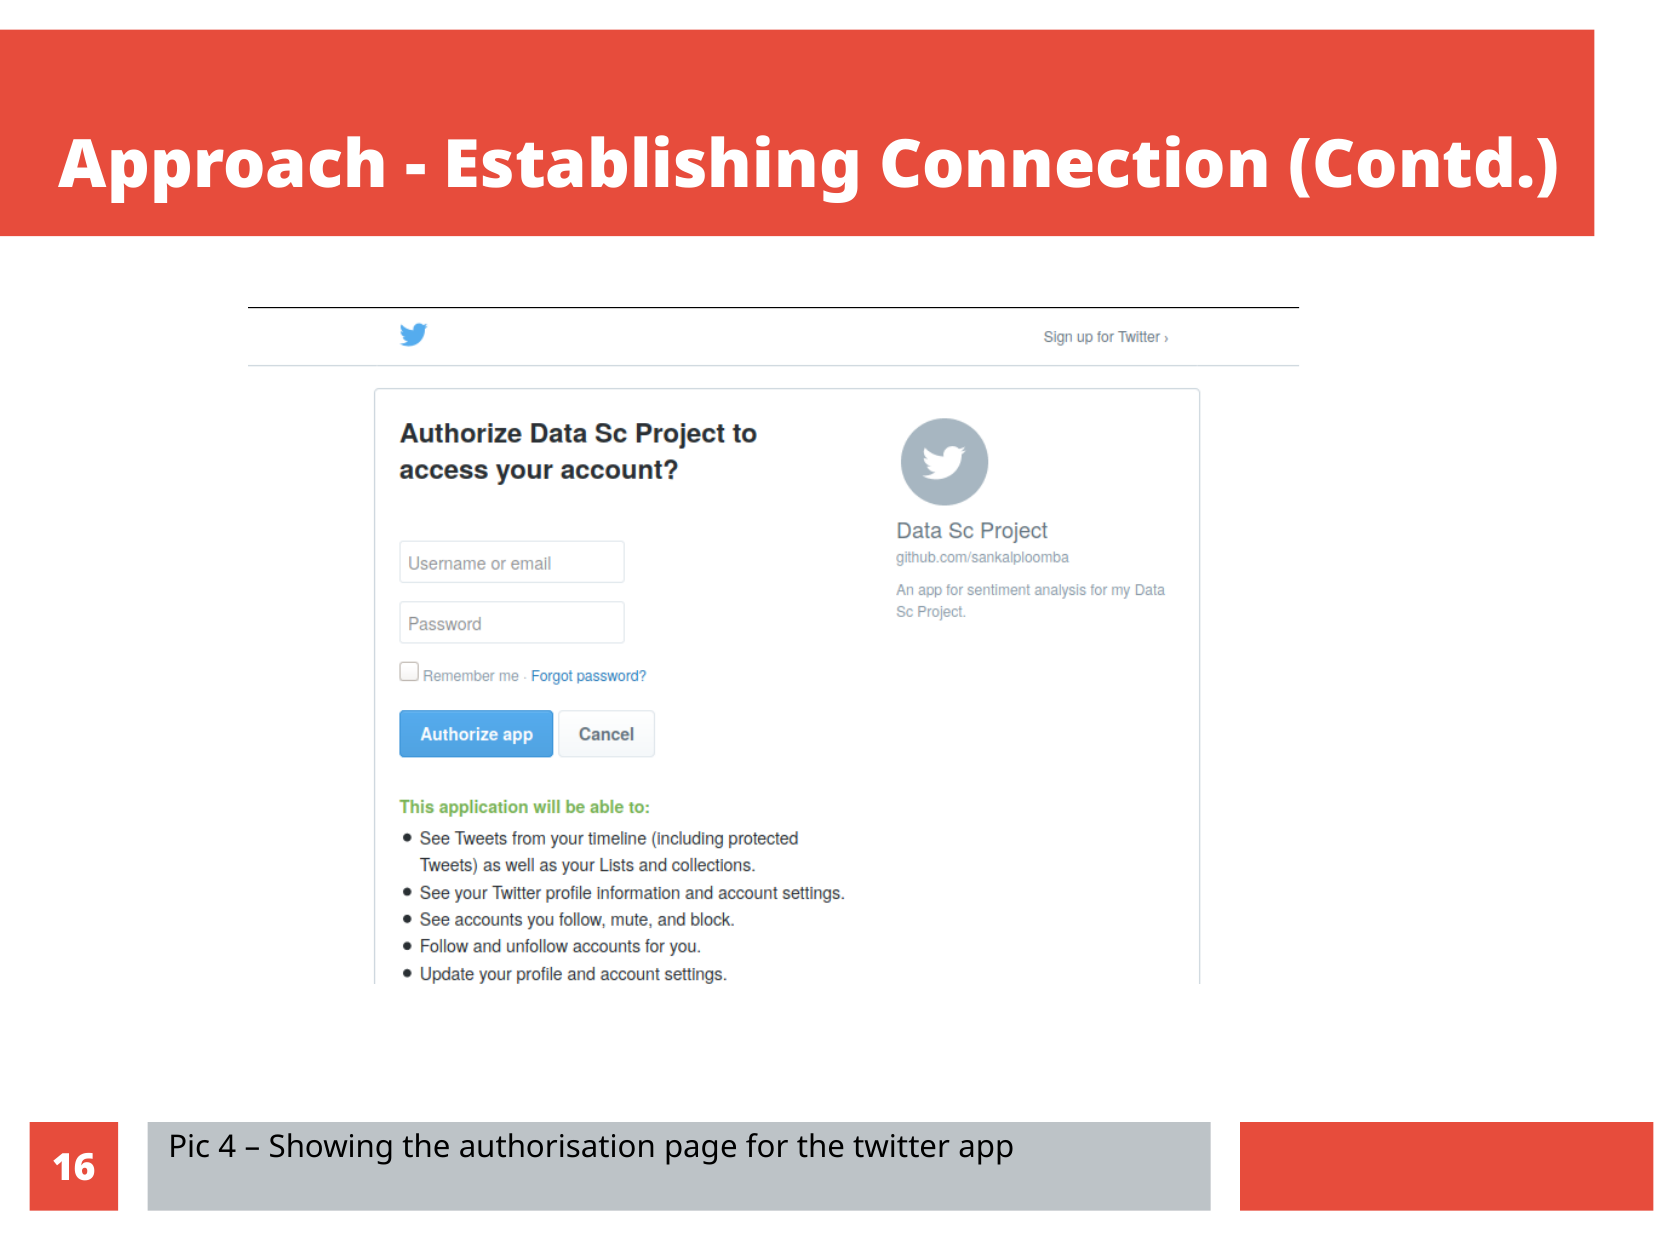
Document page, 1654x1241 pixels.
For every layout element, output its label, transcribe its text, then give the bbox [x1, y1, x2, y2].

title Approach - Establishing Connection (Contd.) [59, 59, 1595, 207]
text_box Pic 4 – Showing the authorisation page for the twitter app [153, 1116, 1205, 1217]
picture [248, 307, 1300, 984]
